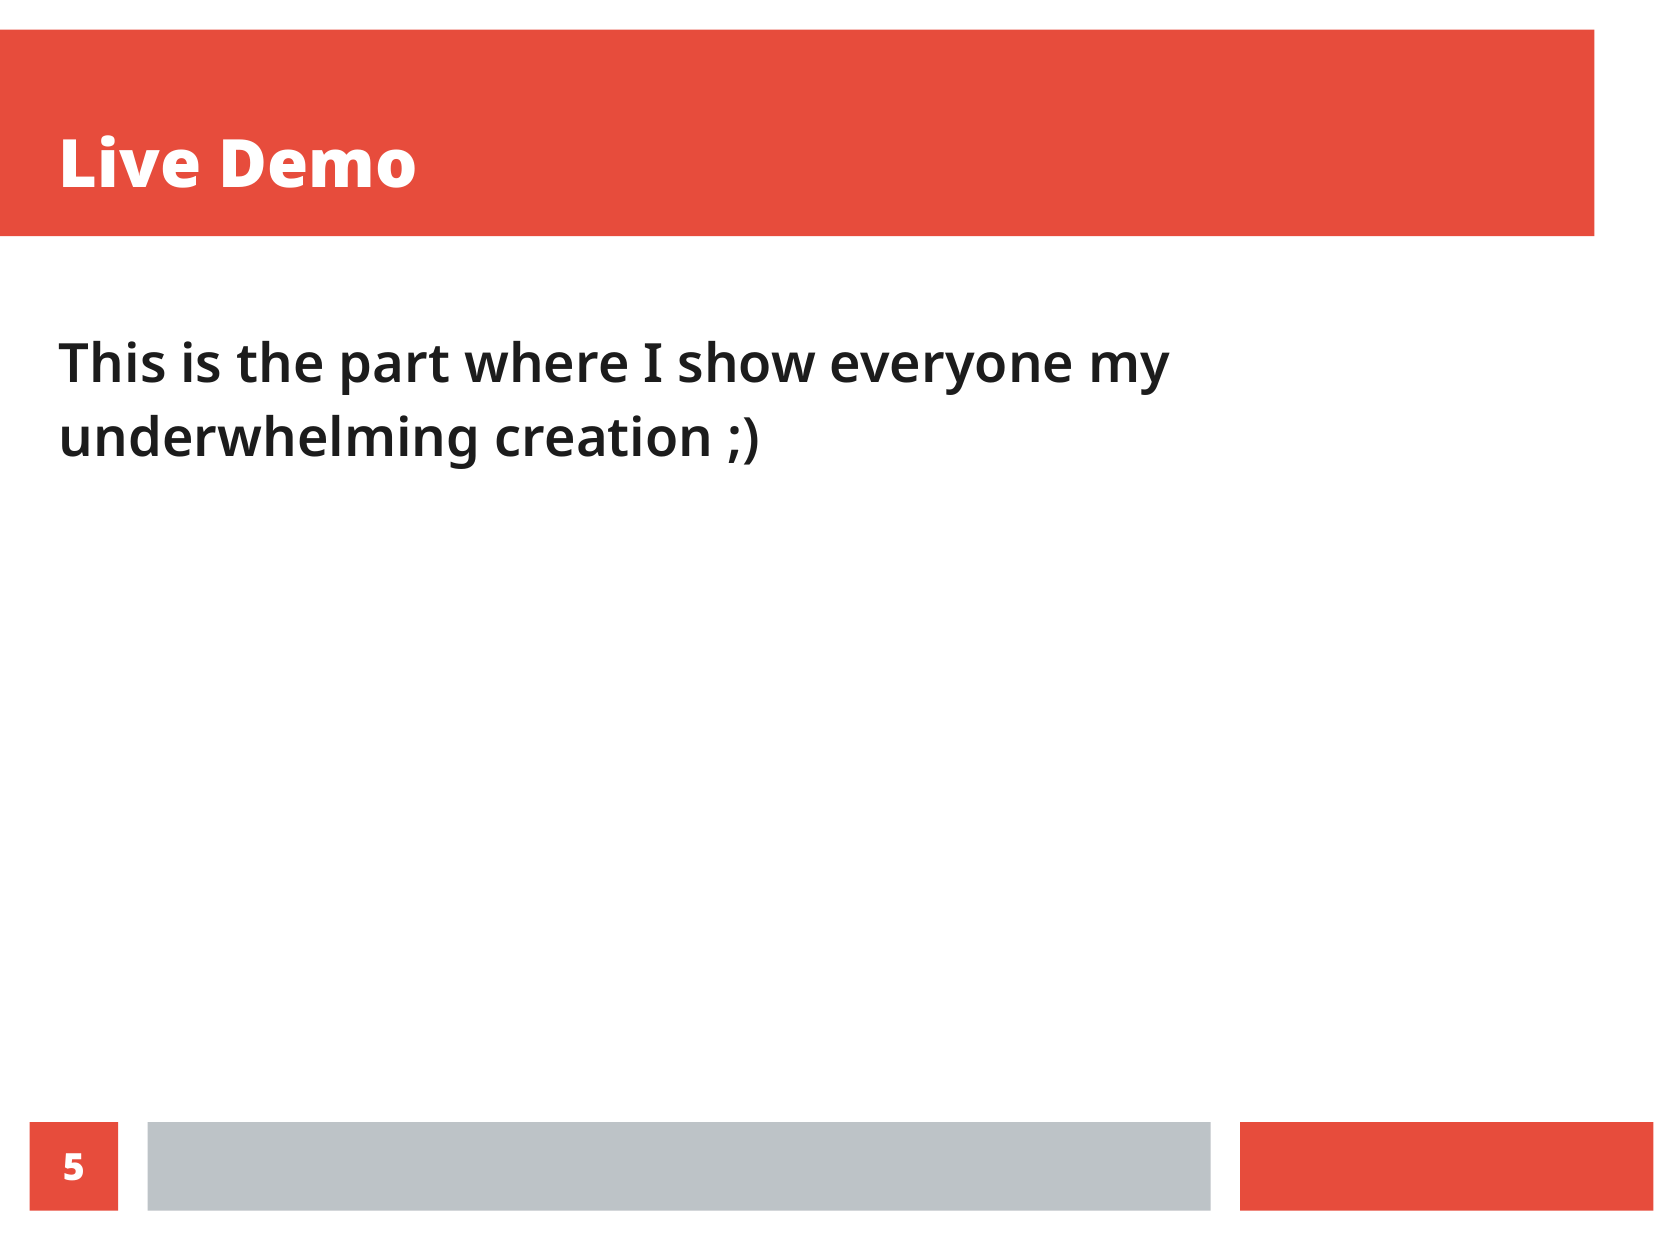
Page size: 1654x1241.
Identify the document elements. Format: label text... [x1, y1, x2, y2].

title Live Demo [59, 59, 1595, 207]
list This is the part where I show everyone my underwhelming creation ;) [59, 324, 1565, 1093]
